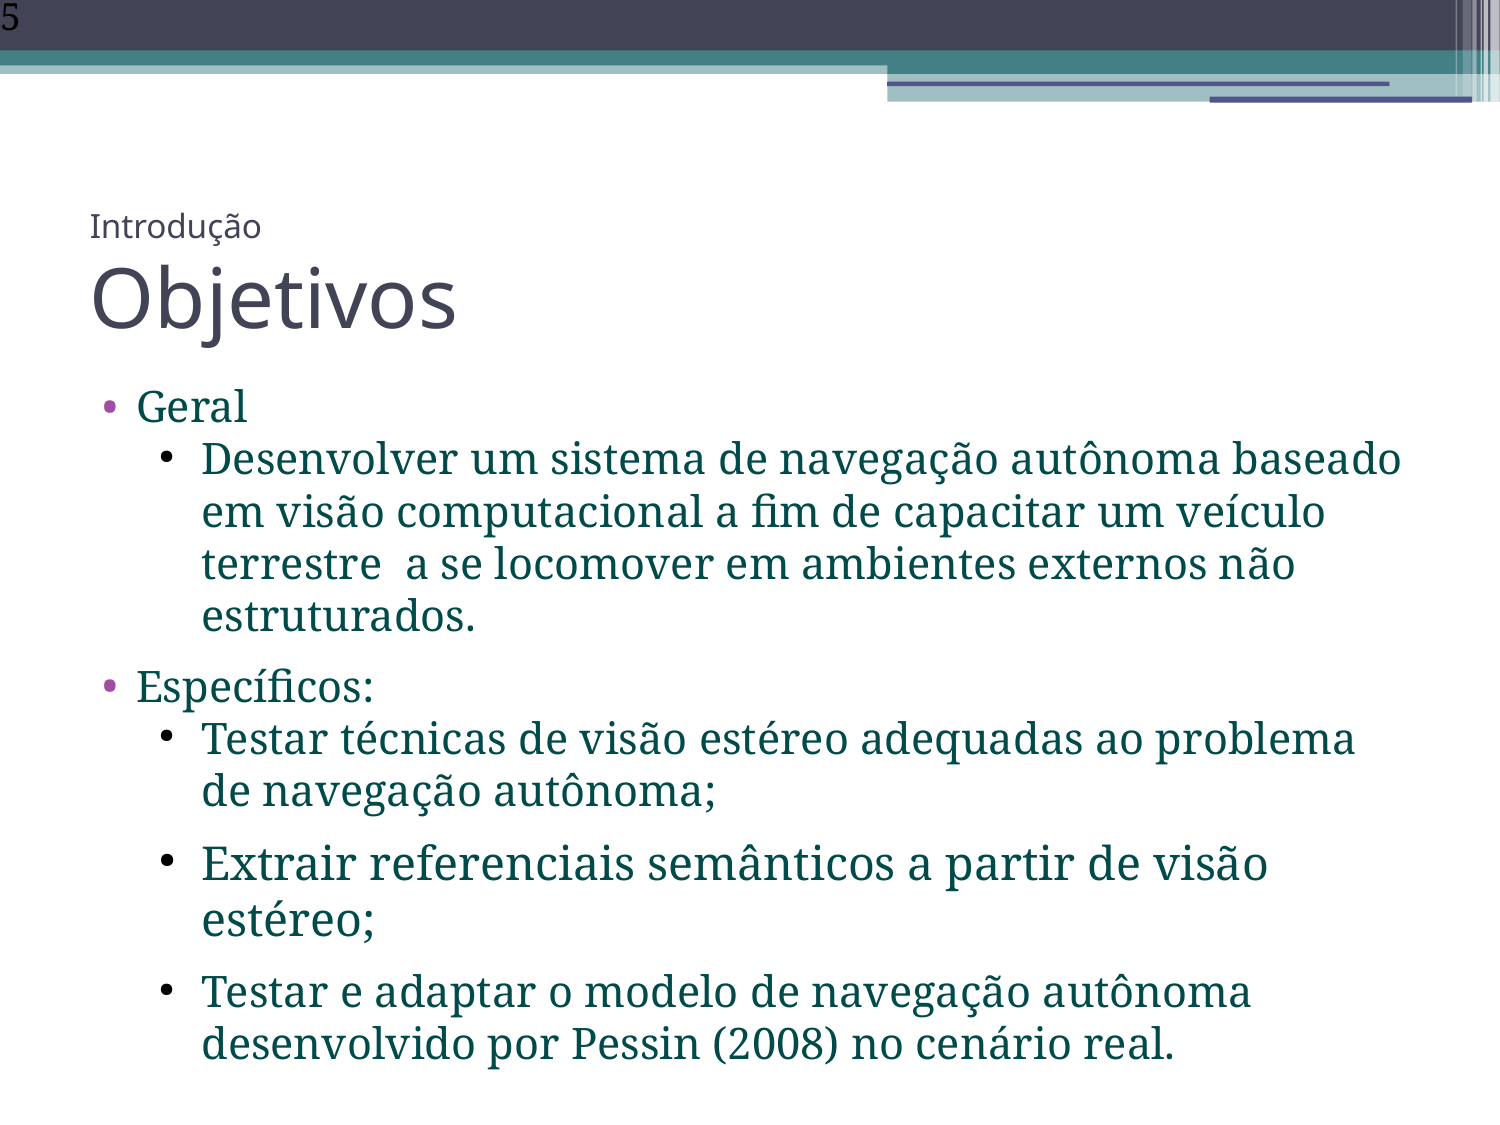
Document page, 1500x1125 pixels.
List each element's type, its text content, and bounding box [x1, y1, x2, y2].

list Geral Desenvolver um sistema de navegação autônoma baseado em visão computacional a fim de capacitar um veículo terrestre a se locomover em ambientes externos não estruturados. Específicos: Testar técnicas de visão estéreo adequadas ao problema de navegação autônoma; Extrair referenciais semânticos a partir de visão estéreo; Testar e adaptar o modelo de navegação autônoma desenvolvido por Pessin (2008) no cenário real. [73, 372, 1424, 1082]
title Introdução Objetivos [75, 187, 1425, 363]
